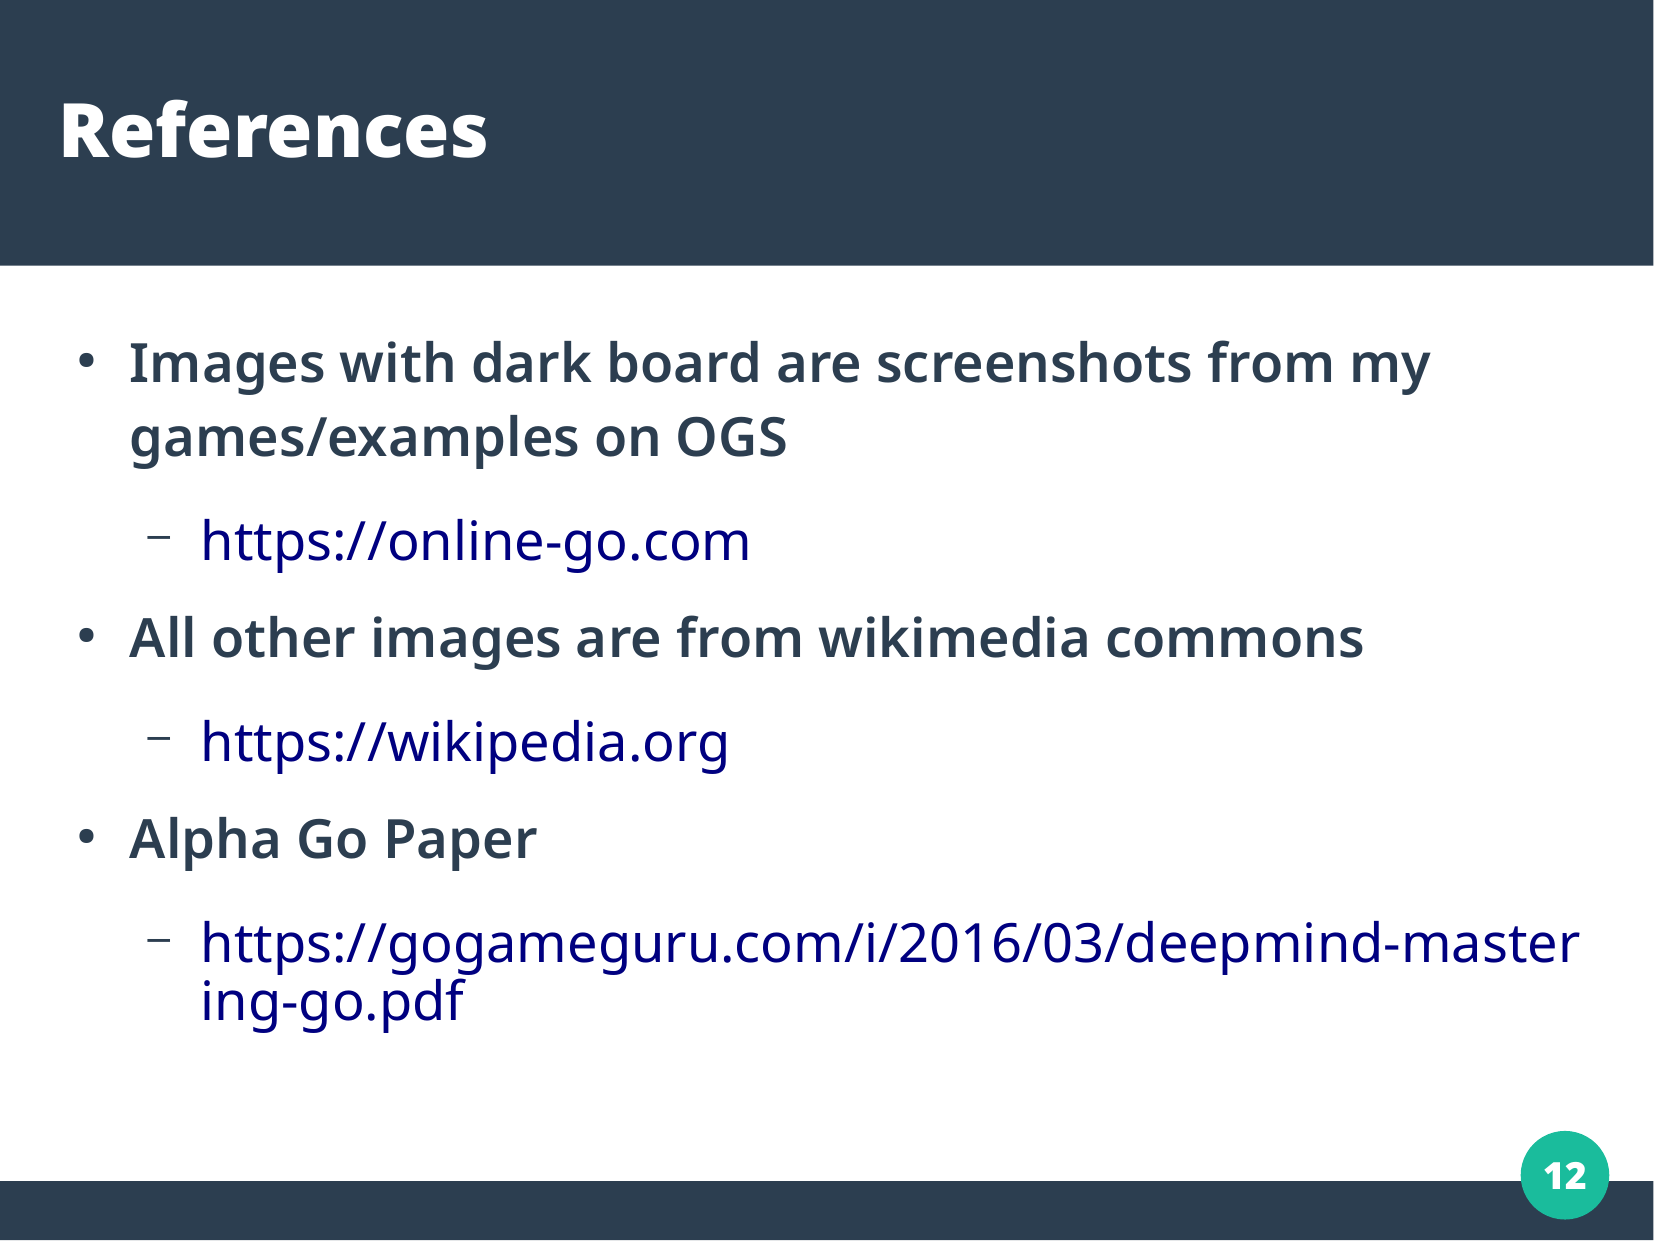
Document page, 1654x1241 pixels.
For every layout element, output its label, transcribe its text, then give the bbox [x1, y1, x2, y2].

list Images with dark board are screenshots from my games/examples on OGS https://online-go.com All other images are from wikimedia commons https://wikipedia.org Alpha Go Paper https://gogameguru.com/i/2016/03/deepmind-mastering-go.pdf [59, 324, 1595, 1152]
title References [59, 49, 1595, 207]
